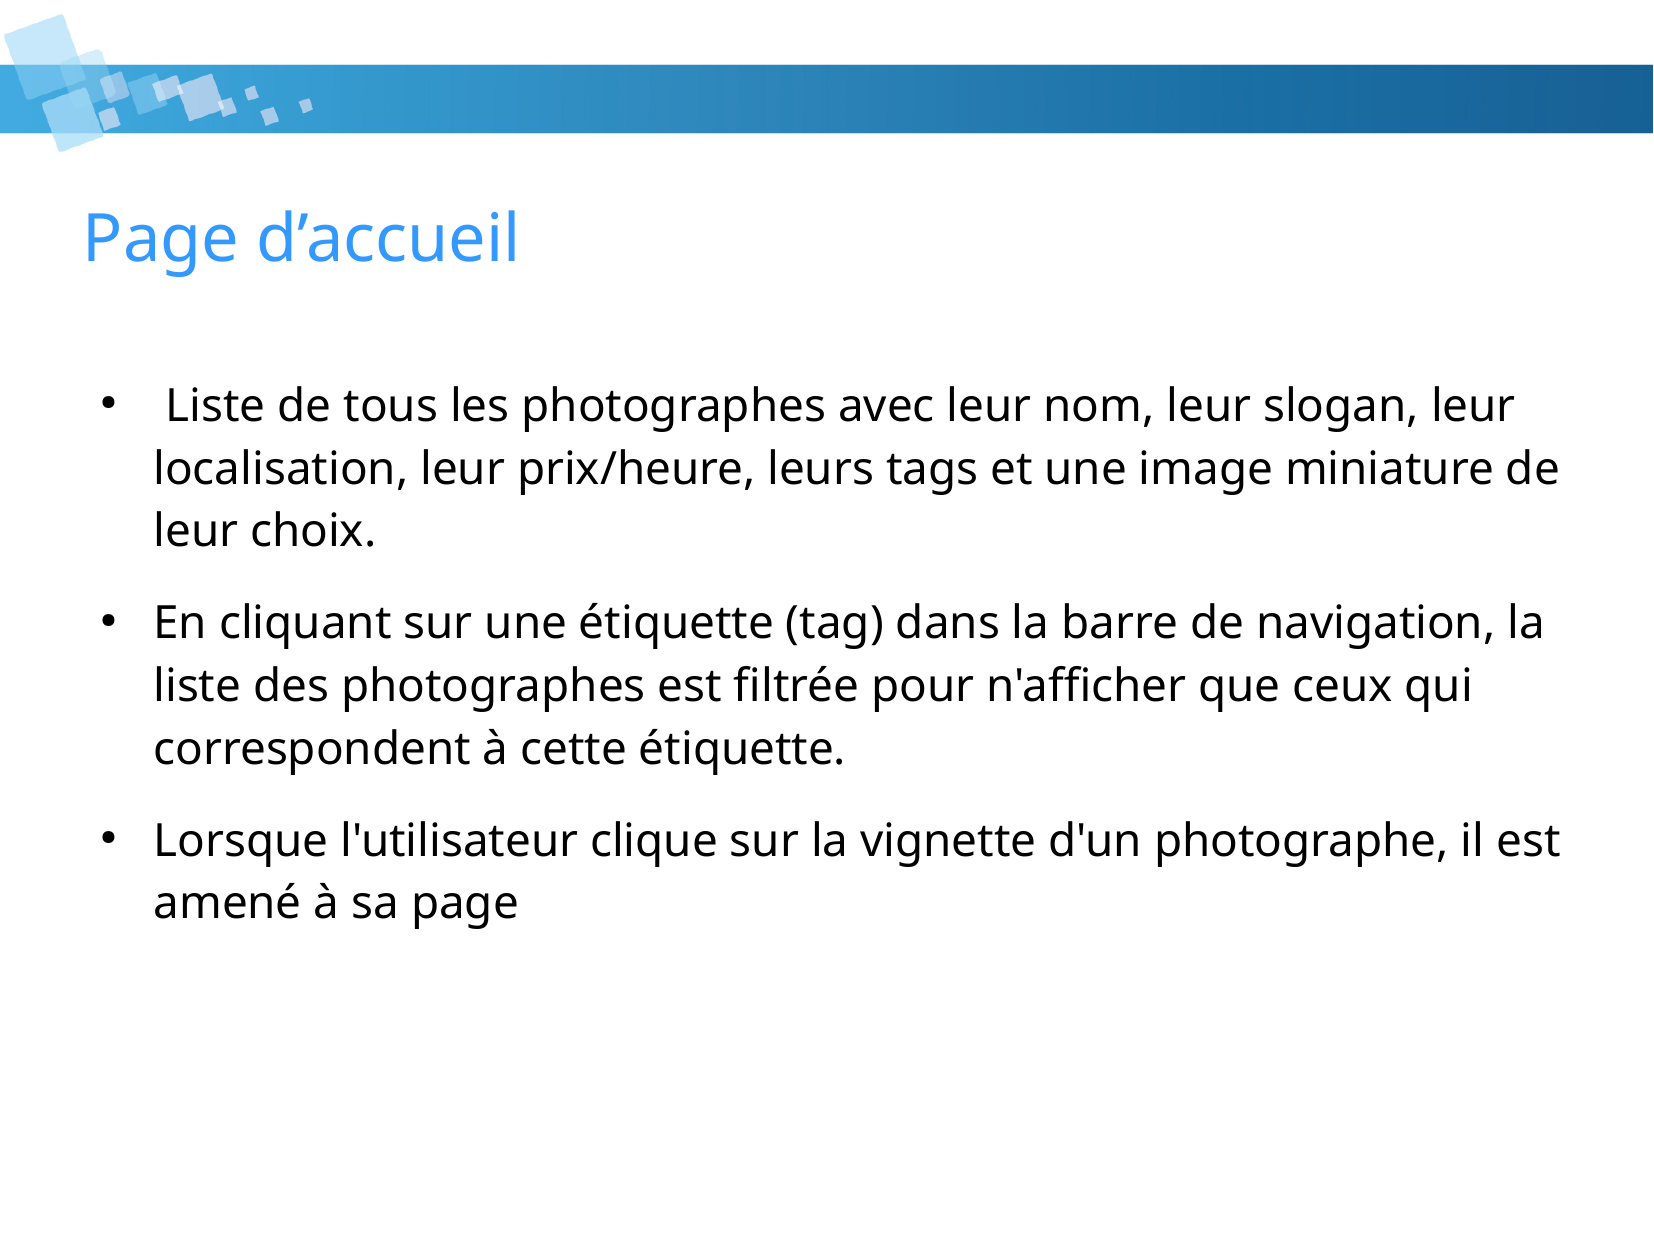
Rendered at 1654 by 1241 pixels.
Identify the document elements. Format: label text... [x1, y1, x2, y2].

title Page d’accueil [82, 132, 1571, 340]
list Liste de tous les photographes avec leur nom, leur slogan, leur localisation, leur prix/heure, leurs tags et une image miniature de leur choix. En cliquant sur une étiquette (tag) dans la barre de navigation, la liste des photographes est filtrée pour n'afficher que ceux qui correspondent à cette étiquette. Lorsque l'utilisateur clique sur la vignette d'un photographe, il est amené à sa page [82, 372, 1571, 1093]
picture [0, 0, 1653, 1238]
